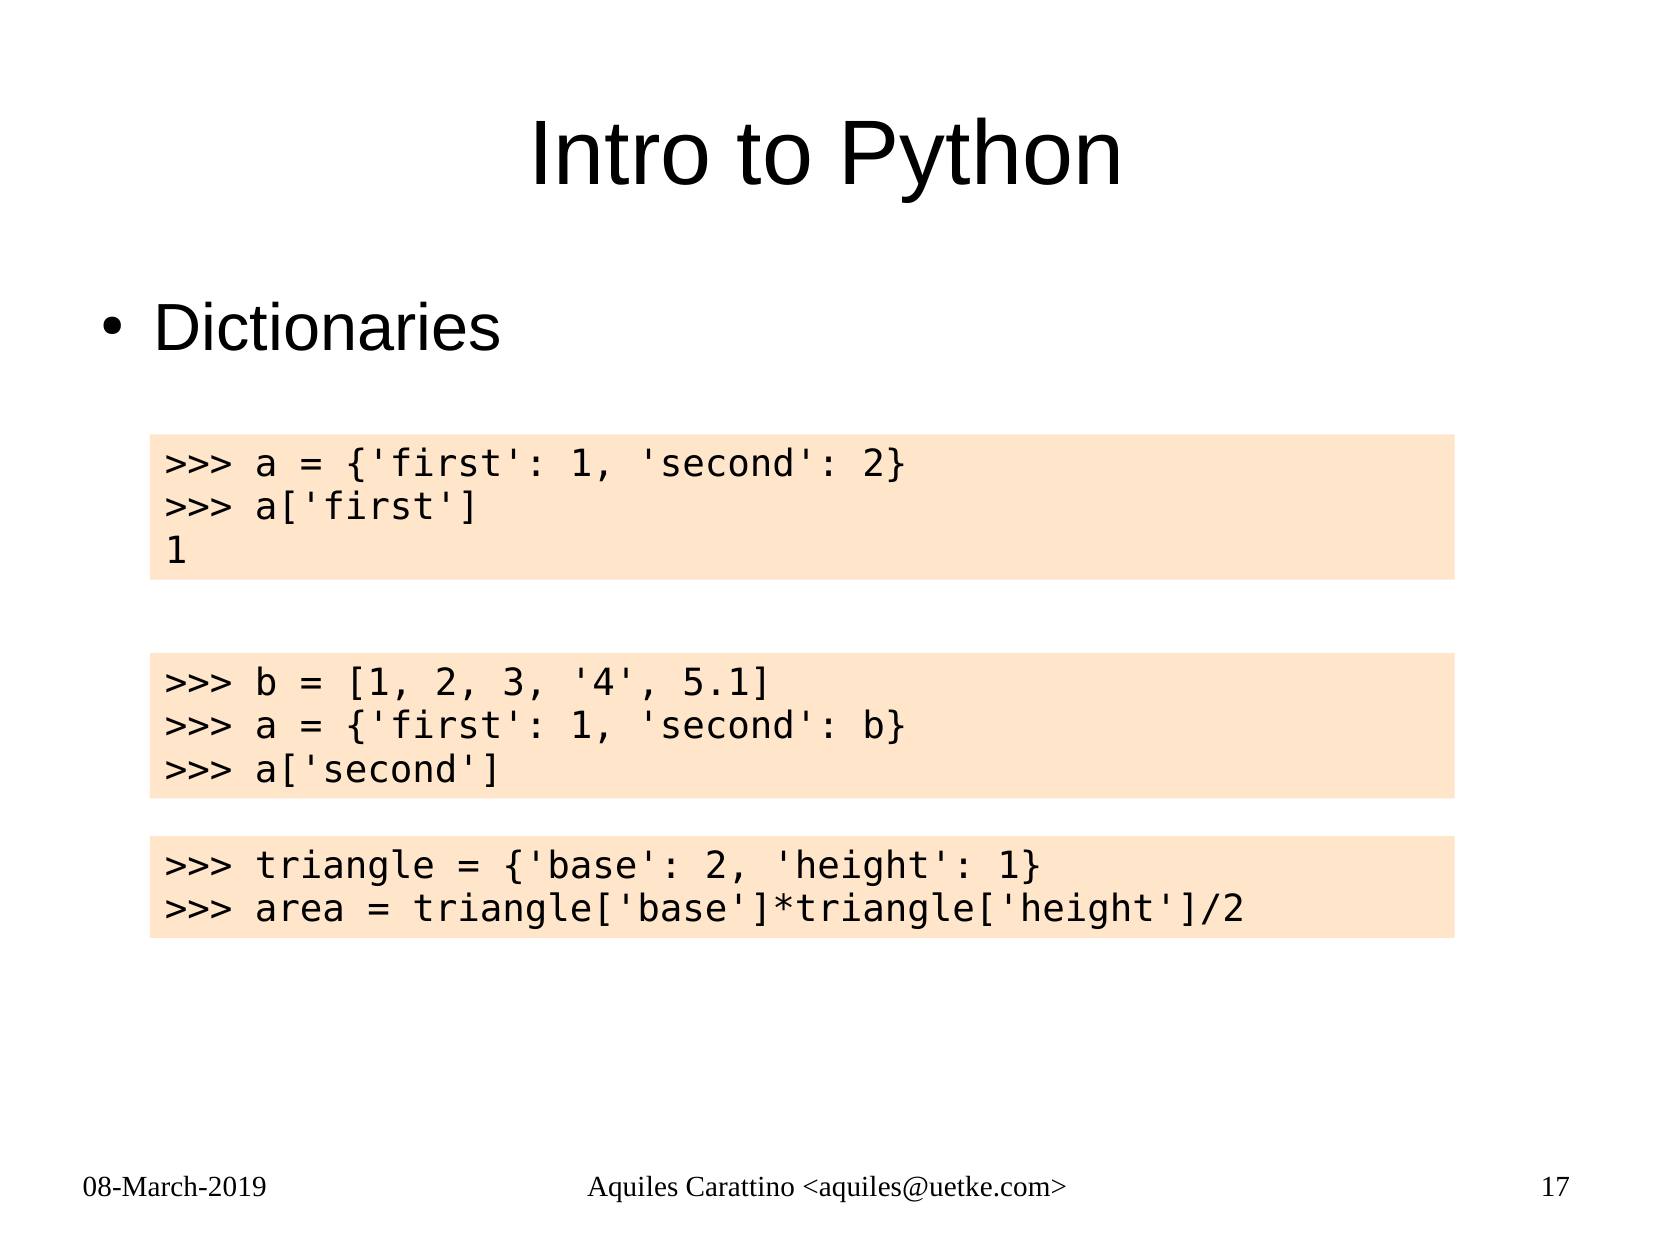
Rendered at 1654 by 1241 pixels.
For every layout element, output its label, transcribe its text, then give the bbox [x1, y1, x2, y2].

title Intro to Python [82, 49, 1571, 257]
text_box >>> triangle = {'base': 2, 'height': 1} >>> area = triangle['base']*triangle['height']/2 [149, 836, 1455, 938]
list Dictionaries [82, 290, 1571, 1010]
text_box >>> a = {'first': 1, 'second': 2} >>> a['first'] 1 [149, 434, 1455, 580]
text_box >>> b = [1, 2, 3, '4', 5.1] >>> a = {'first': 1, 'second': b} >>> a['second'] [149, 652, 1455, 799]
